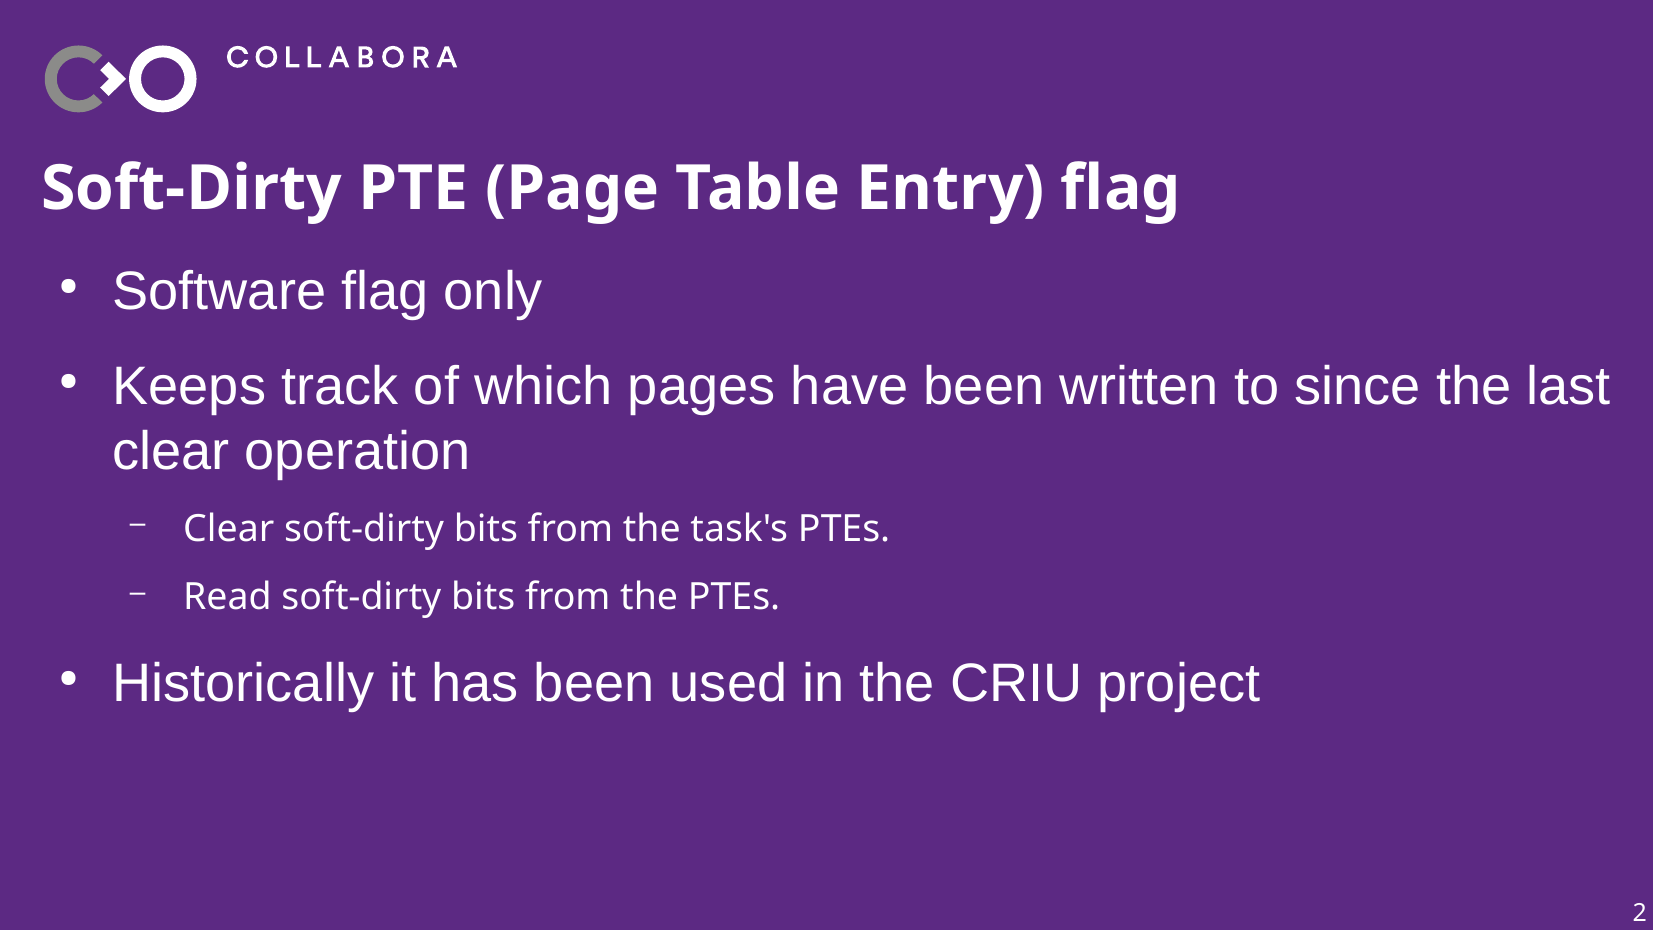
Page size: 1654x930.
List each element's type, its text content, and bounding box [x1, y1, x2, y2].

title Soft-Dirty PTE (Page Table Entry) flag [41, 146, 1614, 255]
list Software flag only Keeps track of which pages have been written to since the last clear operation Clear soft-dirty bits from the task's PTEs. Read soft-dirty bits from the PTEs. Historically it has been used in the CRIU project [41, 255, 1614, 780]
